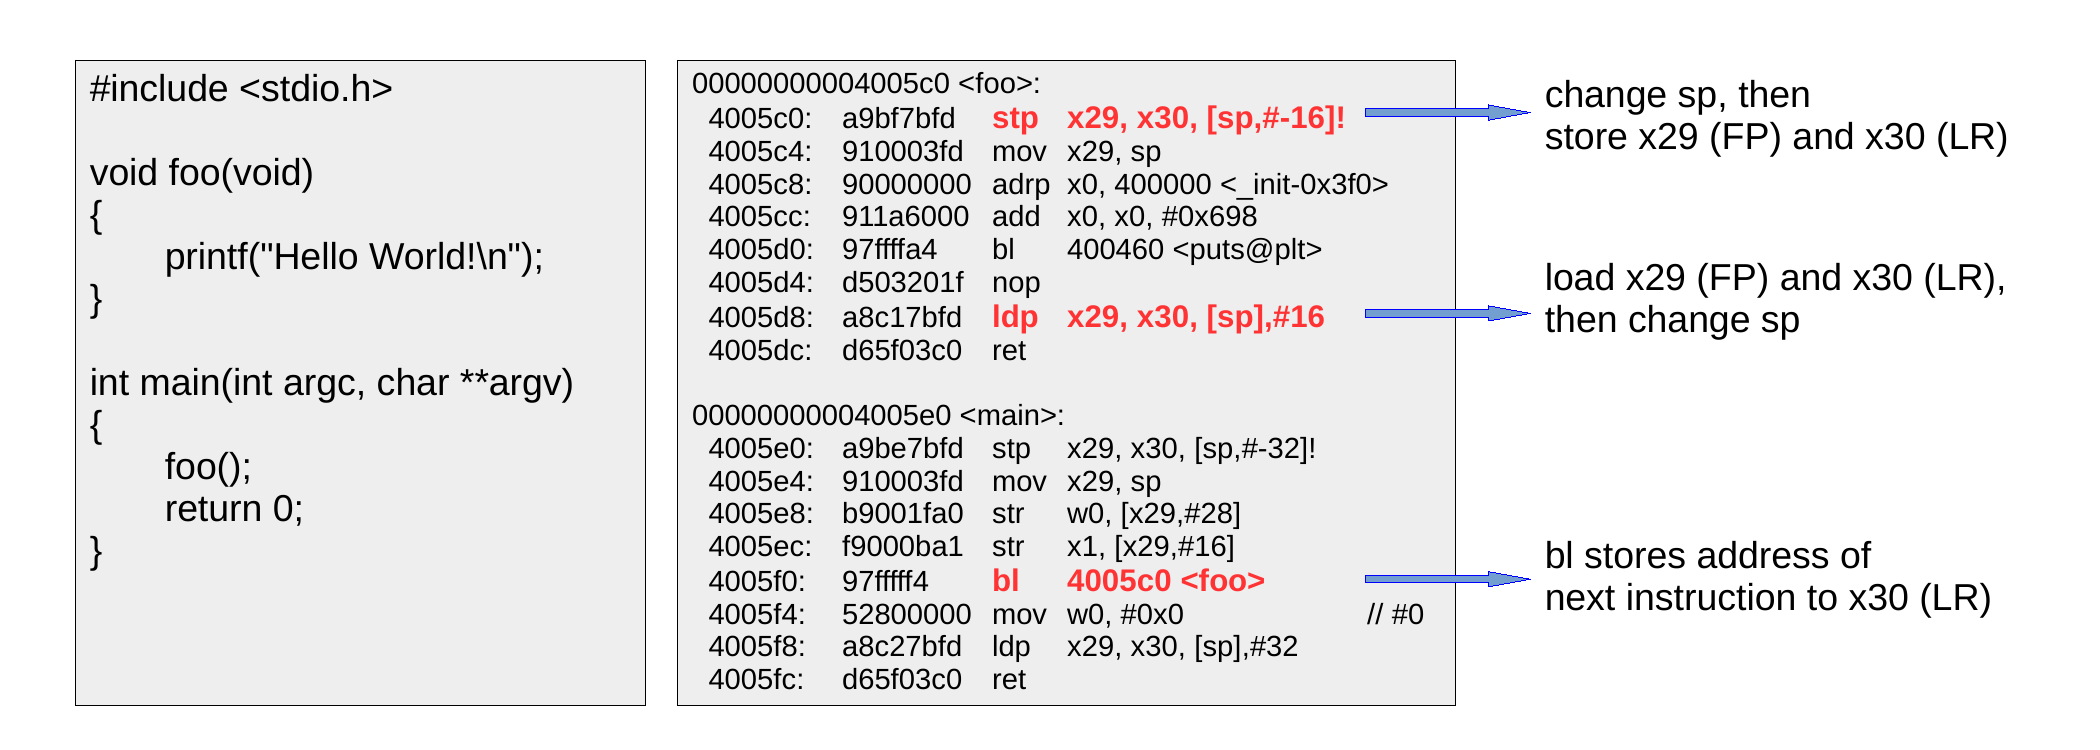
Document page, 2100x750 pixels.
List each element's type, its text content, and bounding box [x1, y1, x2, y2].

text_box load x29 (FP) and x30 (LR), then change sp [1530, 249, 2022, 349]
text_box [1365, 104, 1531, 121]
text_box change sp, then store x29 (FP) and x30 (LR) [1530, 66, 2024, 165]
text_box [1365, 305, 1531, 321]
text_box #include <stdio.h> void foo(void) { printf("Hello World!\n"); } int main(int argc, char **argv) { foo(); return 0; } [75, 60, 646, 706]
text_box 00000000004005c0 <foo>: 4005c0: a9bf7bfd stp x29, x30, [sp,#-16]! 4005c4: 910003fd mov x29, sp 4005c8: 90000000 adrp x0, 400000 <_init-0x3f0> 4005cc: 911a6000 add x0, x0, #0x698 4005d0: 97ffffa4 bl 400460 <puts@plt> 4005d4: d503201f nop 4005d8: a8c17bfd ldp x29, x30, [sp],#16 4005dc: d65f03c0 ret 00000000004005e0 <main>: 4005e0: a9be7bfd stp x29, x30, [sp,#-32]! 4005e4: 910003fd mov x29, sp 4005e8: b9001fa0 str w0, [x29,#28] 4005ec: f9000ba1 str x1, [x29,#16] 4005f0: 97fffff4 bl 4005c0 <foo> 4005f4: 52800000 mov w0, #0x0 // #0 4005f8: a8c27bfd ldp x29, x30, [sp],#32 4005fc: d65f03c0 ret [677, 60, 1456, 706]
text_box bl stores address of next instruction to x30 (LR) [1530, 526, 2008, 626]
text_box [1365, 571, 1531, 587]
